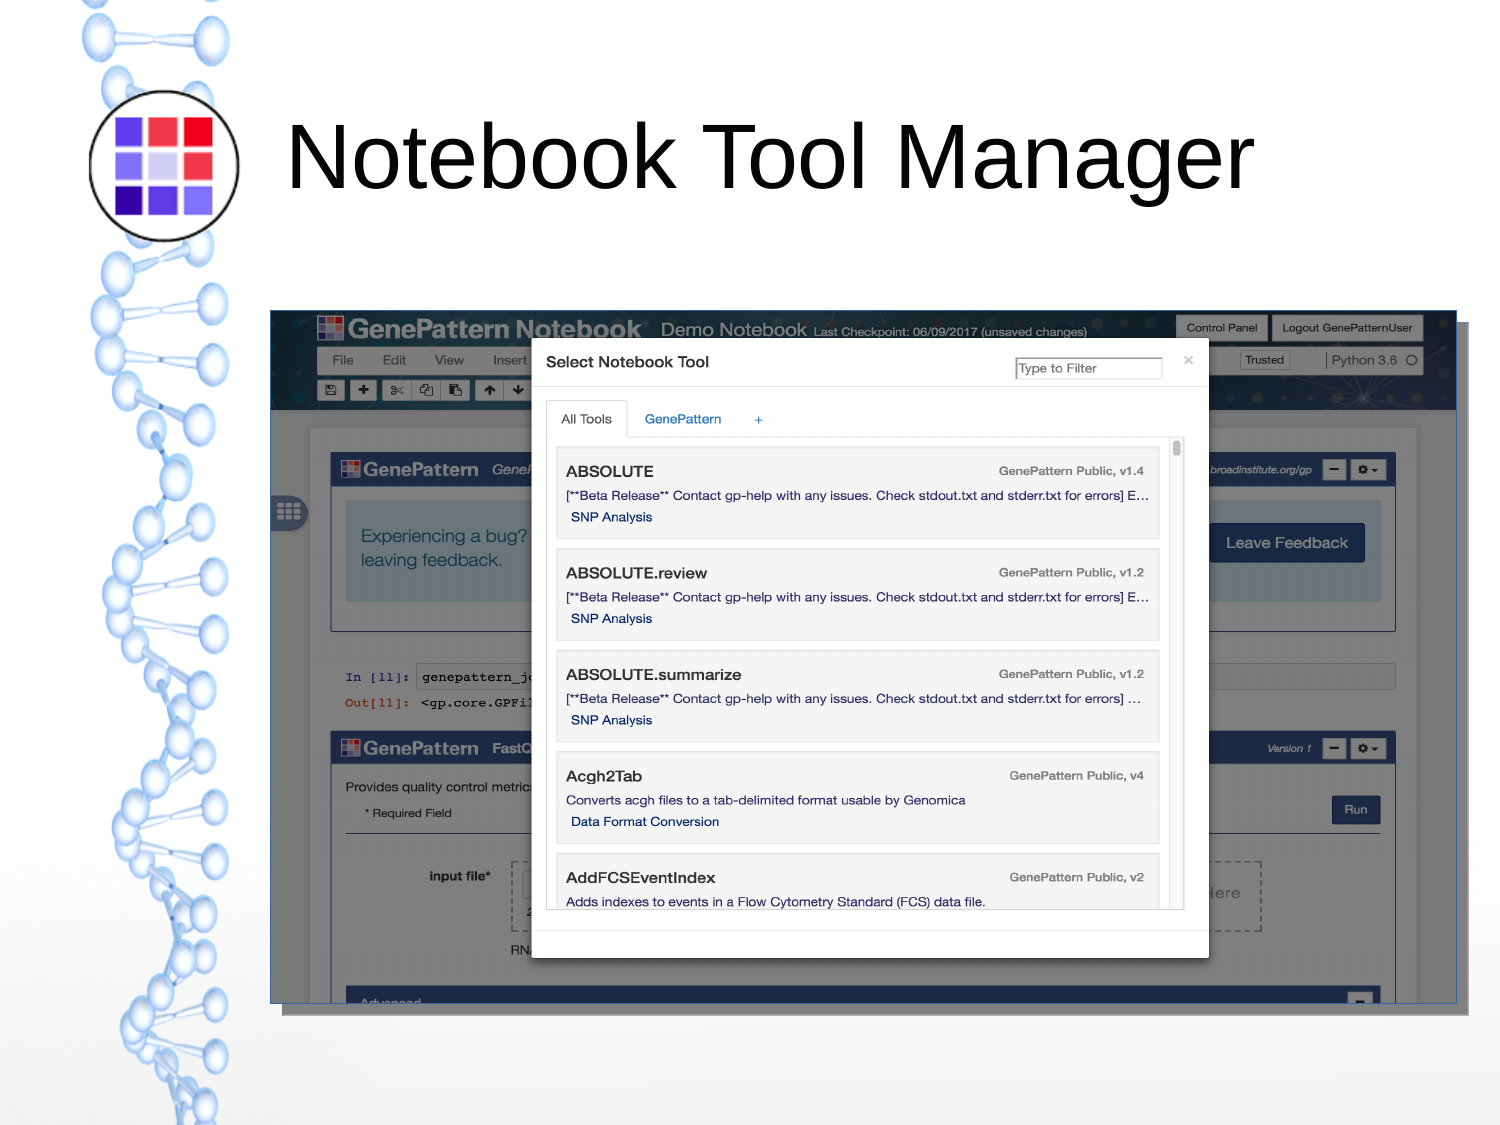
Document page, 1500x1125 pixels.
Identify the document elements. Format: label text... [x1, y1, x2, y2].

title Notebook Tool Manager [285, 36, 1426, 278]
picture [0, 0, 1500, 1125]
